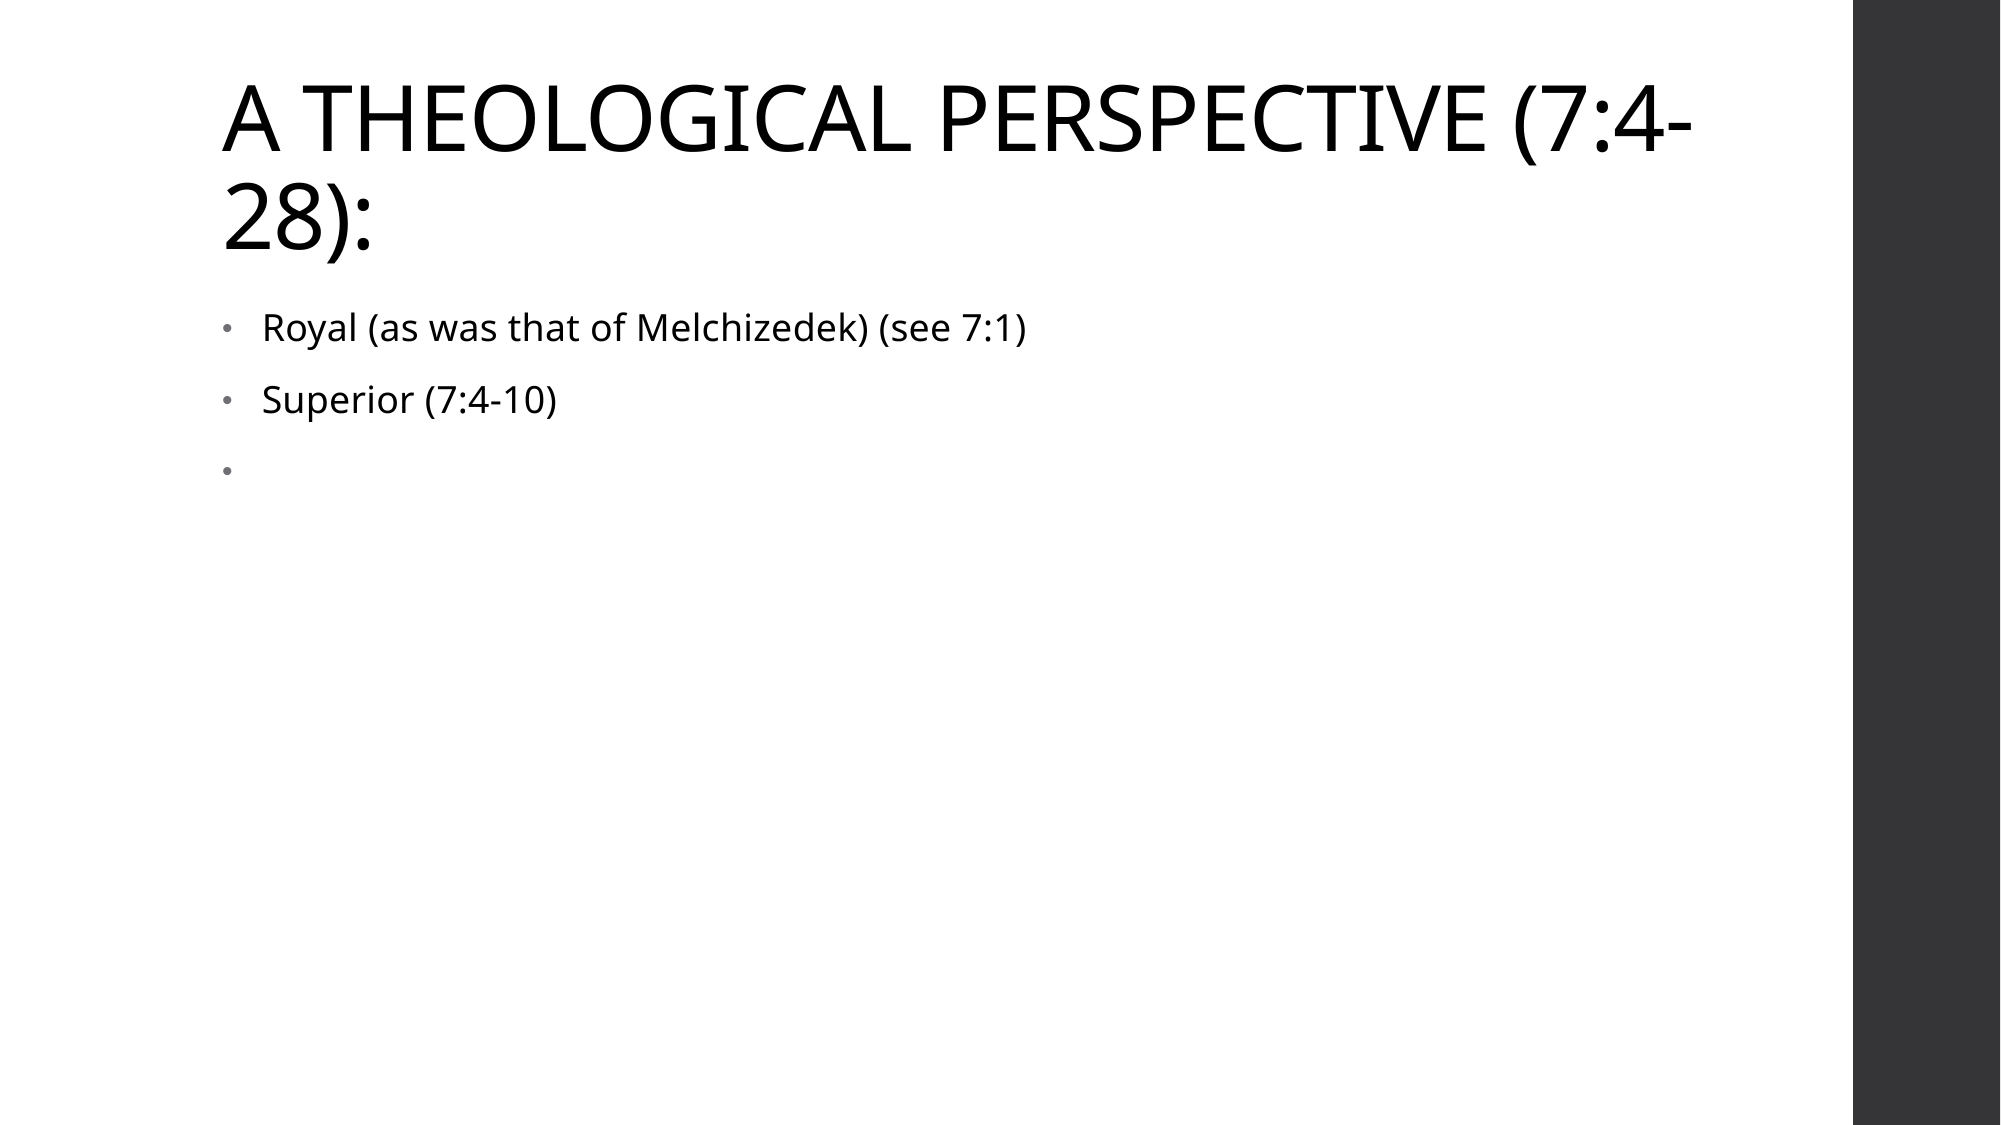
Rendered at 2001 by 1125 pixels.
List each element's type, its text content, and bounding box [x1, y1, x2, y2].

title A THEOLOGICAL PERSPECTIVE (7:4-28): [206, 60, 1797, 278]
list Royal (as was that of Melchizedek) (see 7:1) Superior (7:4-10) [206, 299, 1617, 1014]
